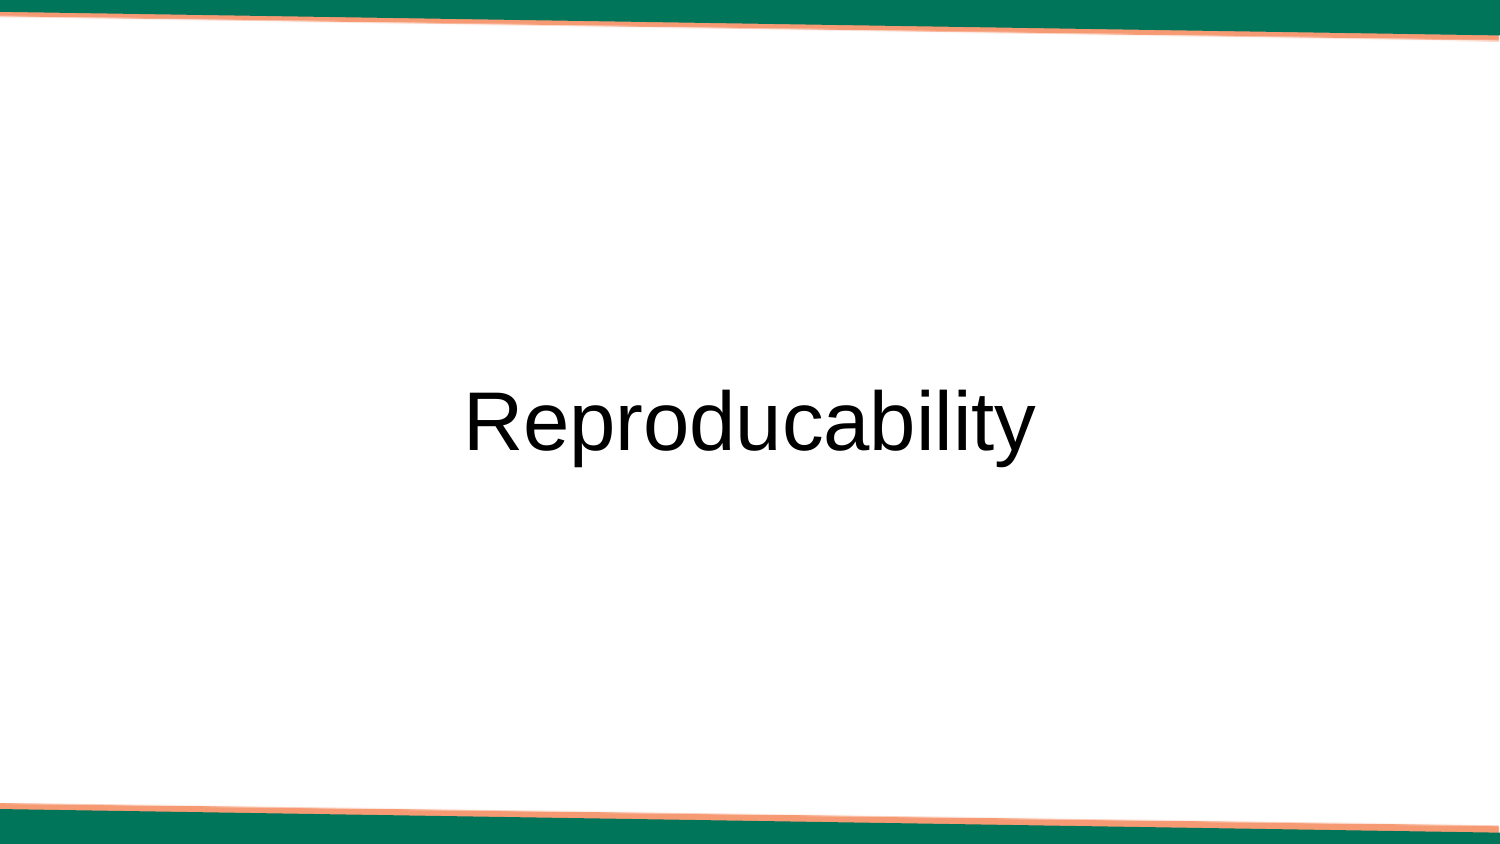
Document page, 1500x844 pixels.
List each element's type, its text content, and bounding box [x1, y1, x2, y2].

subtitle Reproducability [206, 330, 1294, 514]
